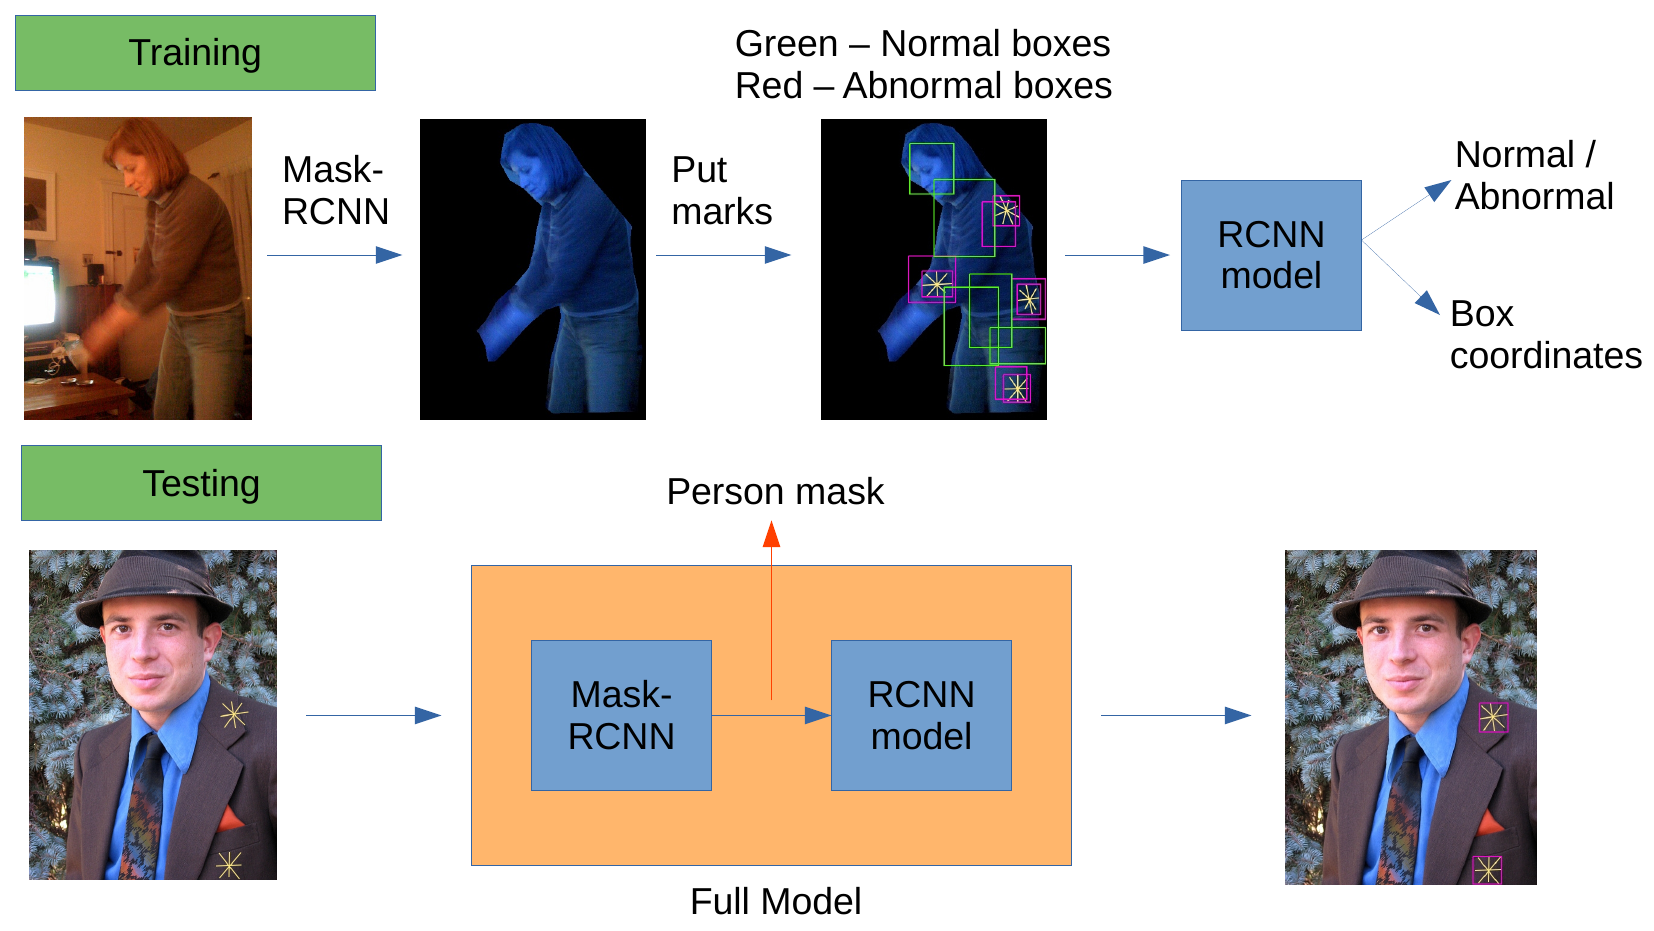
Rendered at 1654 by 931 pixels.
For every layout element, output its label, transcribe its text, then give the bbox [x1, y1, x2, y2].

picture [1285, 550, 1537, 886]
text_box RCNN model [1181, 180, 1362, 331]
text_box Mask- RCNN [267, 141, 406, 241]
picture [29, 550, 277, 881]
text_box [471, 565, 1072, 866]
text_box Mask- RCNN [531, 640, 712, 791]
text_box Full Model [675, 873, 886, 931]
text_box Put marks [656, 141, 792, 241]
text_box Box coordinates [1435, 285, 1654, 391]
picture [821, 156, 1047, 421]
picture [24, 117, 252, 421]
picture [420, 119, 646, 421]
text_box Training [15, 15, 376, 91]
text_box Person mask [651, 463, 922, 521]
text_box RCNN model [831, 640, 1012, 791]
text_box Testing [21, 445, 382, 521]
text_box Green – Normal boxes Red – Abnormal boxes [720, 15, 1159, 156]
text_box Normal / Abnormal [1440, 126, 1639, 226]
